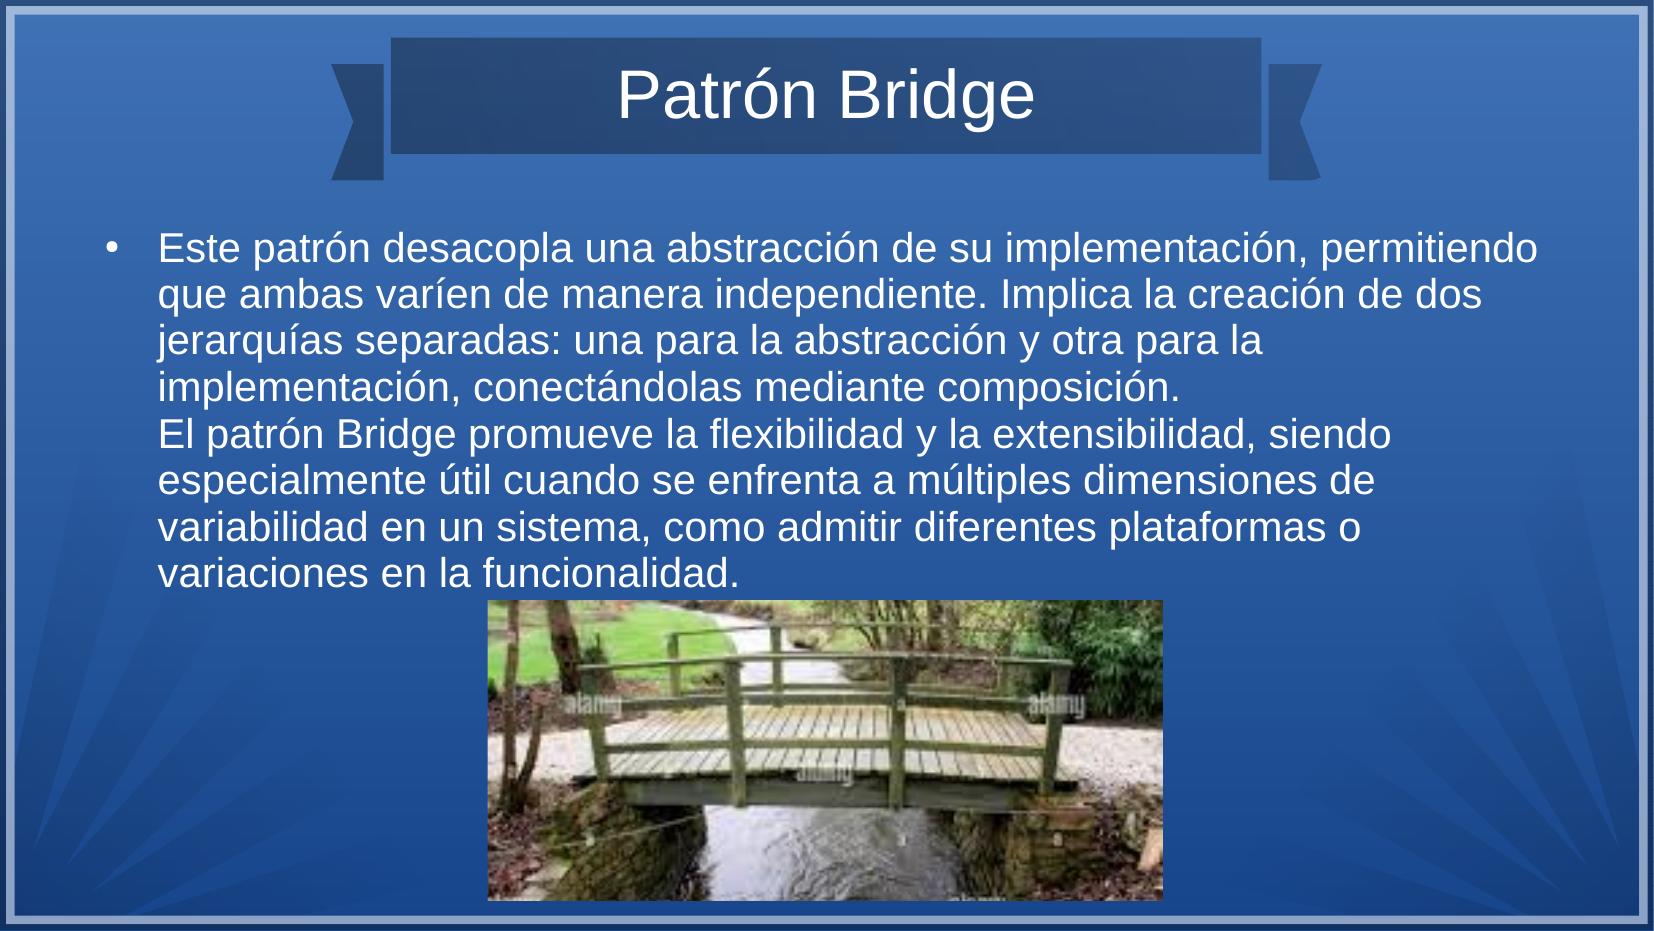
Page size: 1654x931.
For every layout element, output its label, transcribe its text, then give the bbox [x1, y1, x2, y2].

list Este patrón desacopla una abstracción de su implementación, permitiendo que ambas varíen de manera independiente. Implica la creación de dos jerarquías separadas: una para la abstracción y otra para la implementación, conectándolas mediante composición. El patrón Bridge promueve la flexibilidad y la extensibilidad, siendo especialmente útil cuando se enfrenta a múltiples dimensiones de variabilidad en un sistema, como admitir diferentes plataformas o variaciones en la funcionalidad. [86, 224, 1576, 848]
title Patrón Bridge [389, 35, 1264, 154]
picture [487, 600, 1200, 901]
